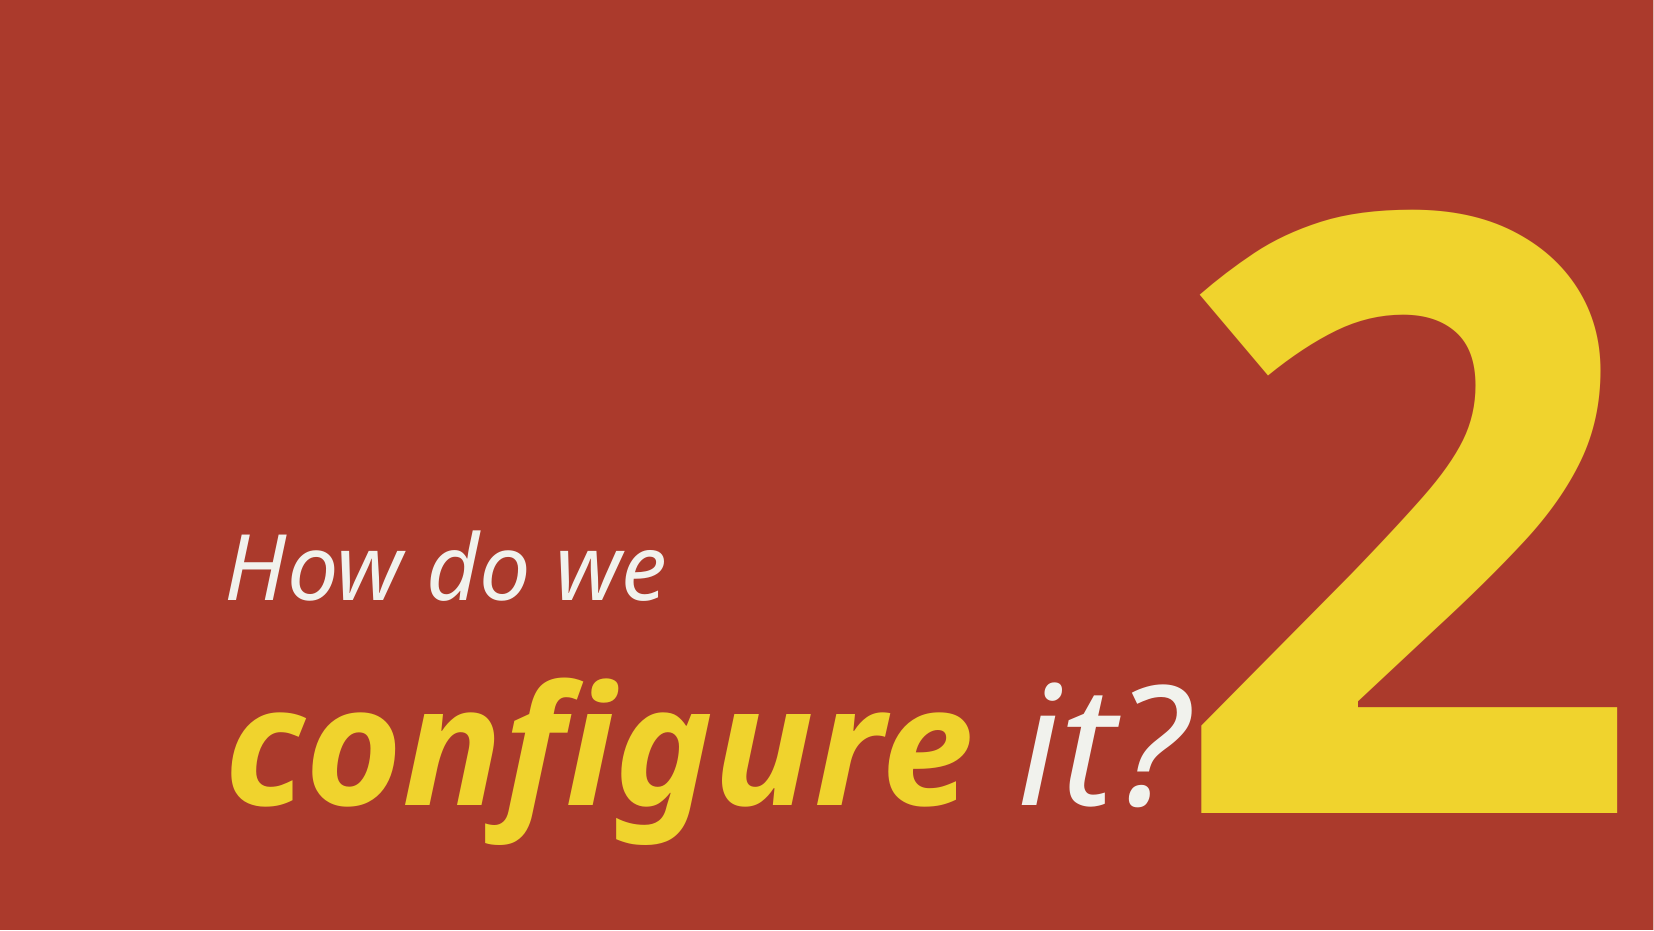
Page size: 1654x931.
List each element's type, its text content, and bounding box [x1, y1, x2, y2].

text_box How do we configure it? [210, 495, 1381, 769]
text_box 2 [1154, 34, 1654, 931]
